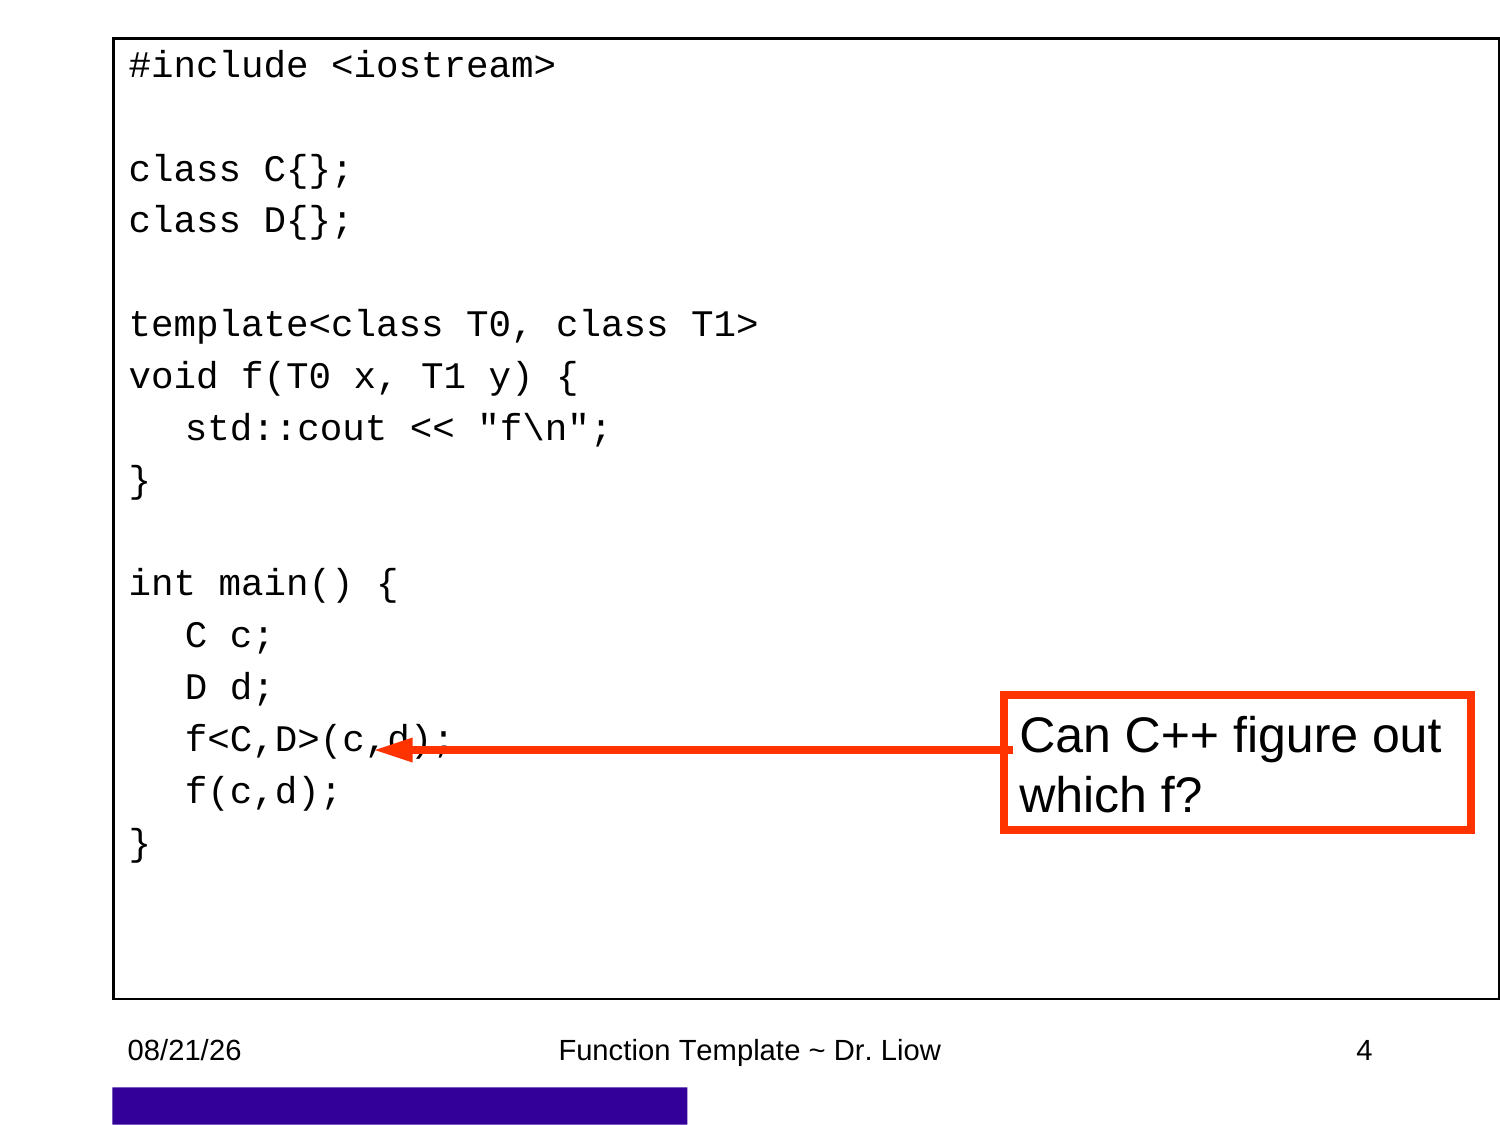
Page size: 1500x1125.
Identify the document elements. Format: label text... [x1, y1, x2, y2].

list #include <iostream> class C{}; class D{}; template<class T0, class T1> void f(T0 x, T1 y) { std::cout << "f\n"; } int main() { C c; D d; f<C,D>(c,d); f(c,d); } [113, 38, 1499, 999]
text_box Can C++ figure out which f? [1004, 694, 1472, 830]
